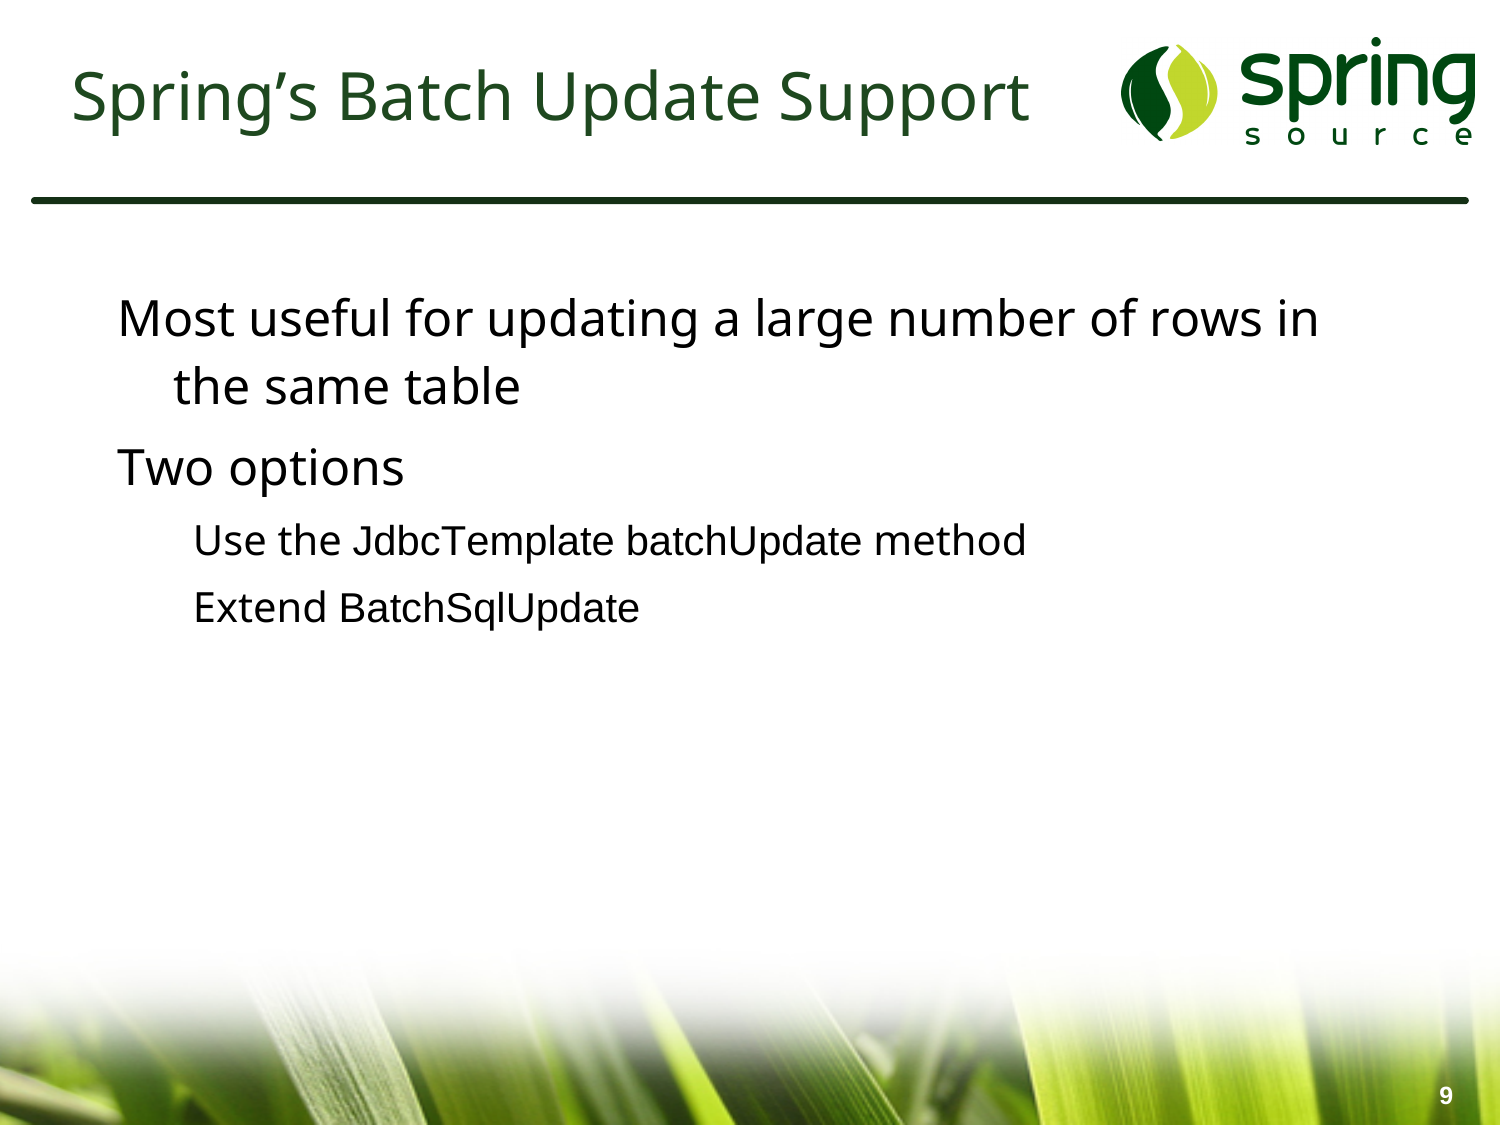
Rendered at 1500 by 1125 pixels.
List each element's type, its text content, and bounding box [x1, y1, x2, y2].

title Spring’s Batch Update Support [56, 5, 1089, 184]
picture [0, 944, 1500, 1125]
list Most useful for updating a large number of rows in the same table Two options Use the JdbcTemplate batchUpdate method Extend BatchSqlUpdate [103, 275, 1394, 938]
picture [1121, 37, 1475, 145]
